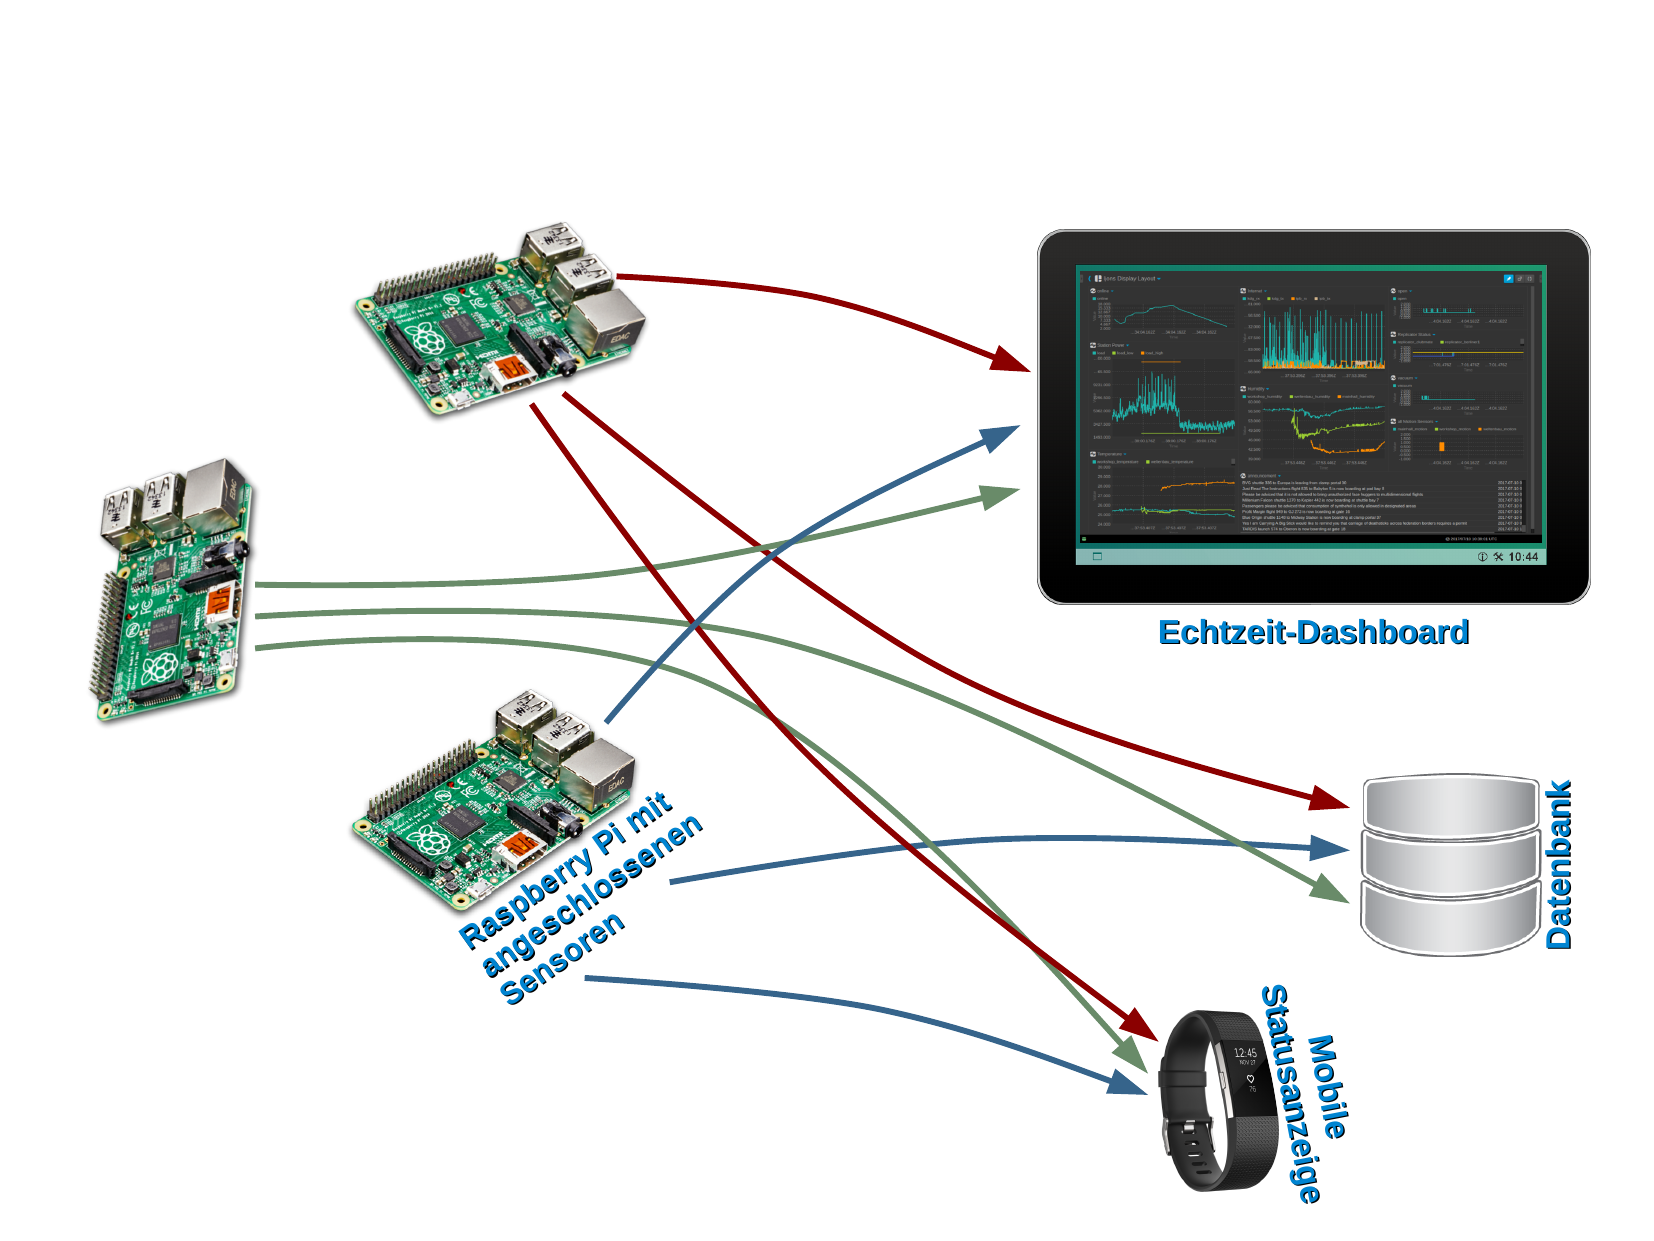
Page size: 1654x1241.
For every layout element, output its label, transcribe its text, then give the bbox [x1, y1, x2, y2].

picture [310, 148, 681, 498]
picture [1037, 229, 1591, 605]
text_box Datenbank [1532, 765, 1584, 965]
picture [1158, 1010, 1279, 1192]
text_box Echtzeit-Dashboard [1143, 606, 1485, 658]
text_box Raspberry Pi mit angeschlossenen Sensoren [436, 751, 783, 1063]
picture [0, 393, 376, 804]
text_box Mobile Statusanzeige [1235, 914, 1385, 1241]
picture [340, 668, 645, 946]
picture [1360, 773, 1532, 957]
